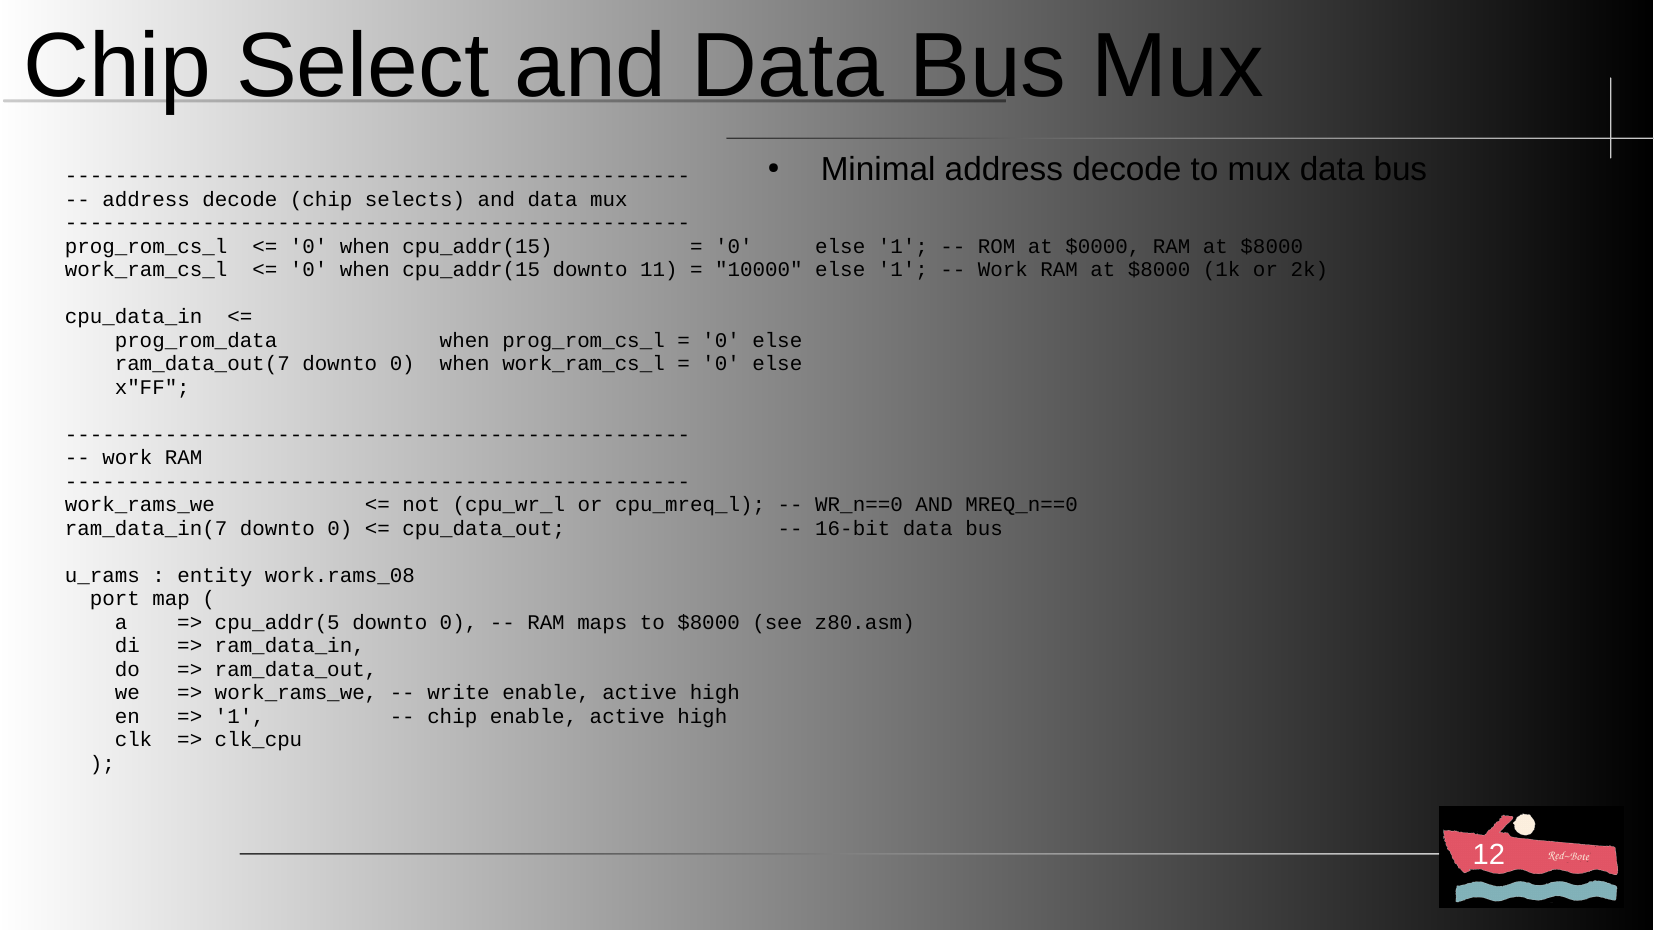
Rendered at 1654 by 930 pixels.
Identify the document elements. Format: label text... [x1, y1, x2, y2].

picture [1439, 806, 1624, 908]
title Chip Select and Data Bus Mux [23, 11, 1588, 118]
list Minimal address decode to mux data bus [750, 150, 1585, 226]
text_box -------------------------------------------------- -- address decode (chip selects) and data mux -------------------------------------------------- prog_rom_cs_l <= '0' when cpu_addr(15) = '0' else '1'; -- ROM at $0000, RAM at $8000 work_ram_cs_l <= '0' when cpu_addr(15 downto 11) = "10000" else '1'; -- Work RAM at $8000 (1k or 2k) cpu_data_in <= prog_rom_data when prog_rom_cs_l = '0' else ram_data_out(7 downto 0) when work_ram_cs_l = '0' else x"FF"; -------------------------------------------------- -- work RAM -------------------------------------------------- work_rams_we <= not (cpu_wr_l or cpu_mreq_l); -- WR_n==0 AND MREQ_n==0 ram_data_in(7 downto 0) <= cpu_data_out; -- 16-bit data bus u_rams : entity work.rams_08 port map ( a => cpu_addr(5 downto 0), -- RAM maps to $8000 (see z80.asm) di => ram_data_in, do => ram_data_out, we => work_rams_we, -- write enable, active high en => '1', -- chip enable, active high clk => clk_cpu ); [0, 157, 1351, 788]
